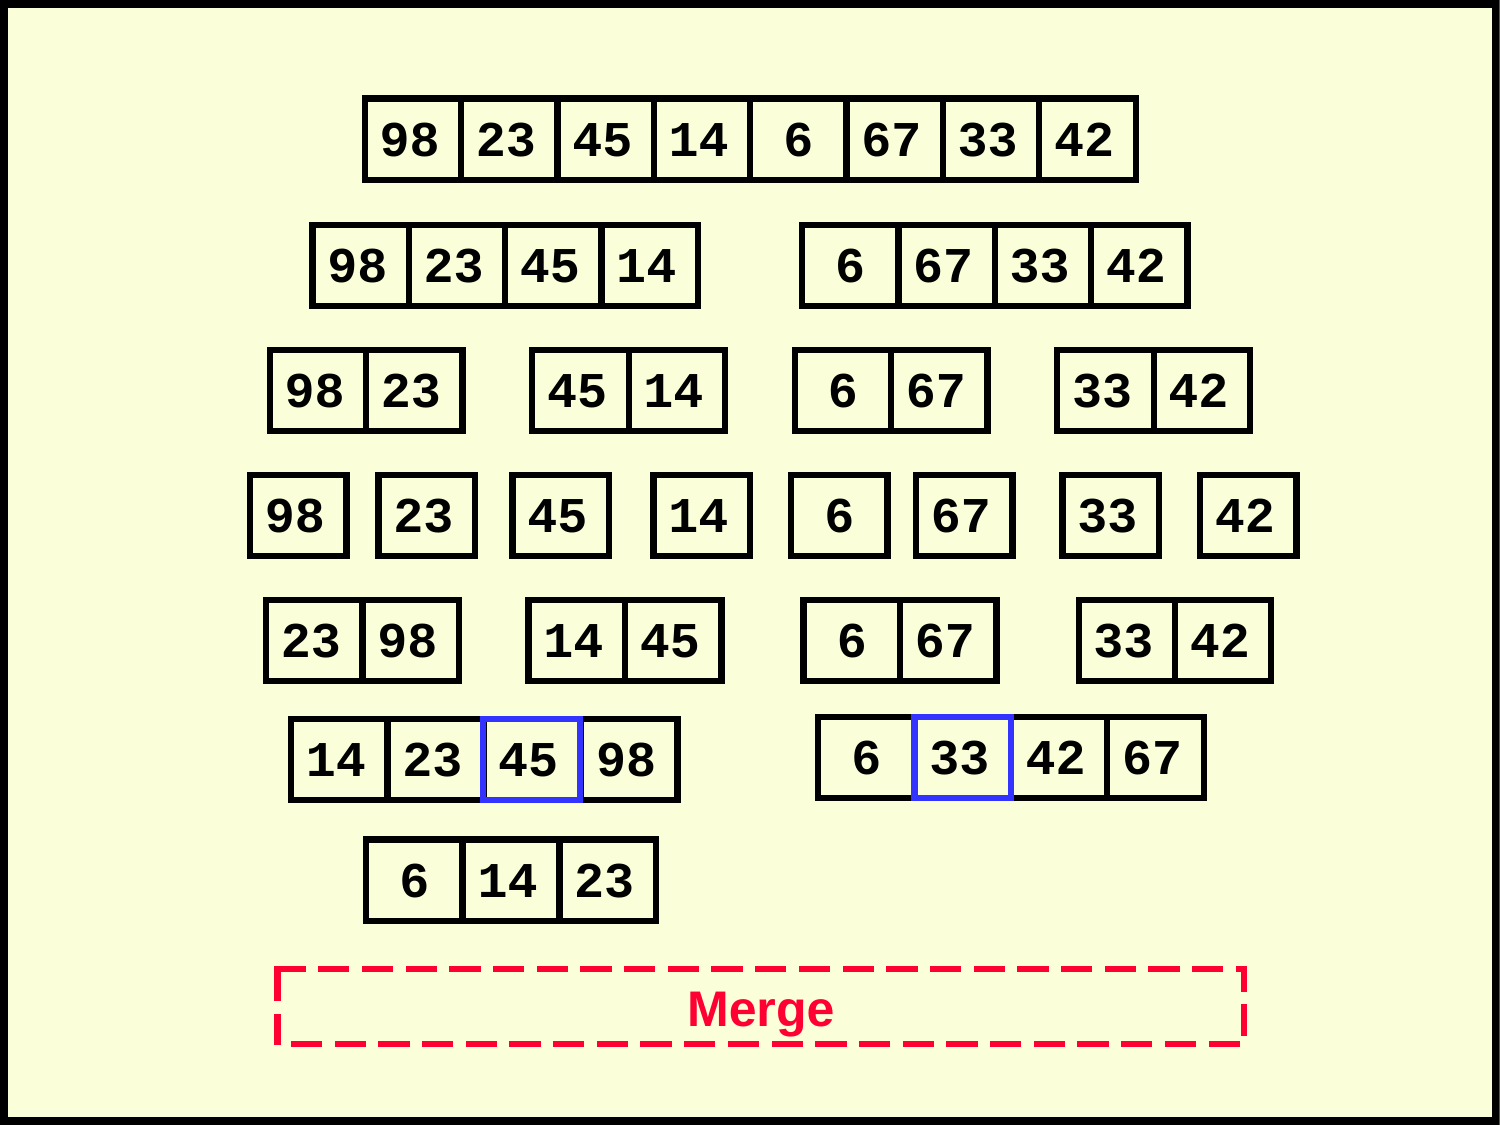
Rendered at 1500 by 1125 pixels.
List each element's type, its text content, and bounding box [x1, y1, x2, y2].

text_box 23 [378, 474, 475, 557]
text_box 42 [1039, 98, 1136, 180]
text_box Merge [277, 968, 1244, 1045]
text_box 45 [532, 350, 628, 432]
text_box 6 [803, 600, 901, 682]
text_box 42 [1153, 350, 1251, 432]
text_box 45 [506, 224, 601, 307]
text_box 98 [269, 350, 367, 432]
text_box 6 [802, 224, 899, 307]
text_box 67 [892, 350, 988, 432]
text_box 42 [1091, 224, 1188, 307]
text_box 98 [364, 98, 462, 180]
text_box 33 [1057, 350, 1153, 432]
text_box 45 [558, 98, 653, 180]
text_box 33 [942, 98, 1039, 180]
text_box 67 [916, 474, 1013, 557]
text_box 6 [366, 839, 462, 921]
text_box 14 [601, 224, 698, 307]
text_box 14 [462, 839, 559, 921]
text_box 23 [367, 350, 463, 432]
text_box 14 [528, 600, 625, 682]
text_box 33 [1062, 474, 1159, 557]
text_box 45 [512, 474, 609, 557]
text_box 33 [914, 716, 1012, 798]
text_box 33 [1078, 600, 1176, 682]
text_box 23 [266, 600, 362, 682]
text_box 98 [362, 600, 459, 682]
text_box 14 [291, 718, 387, 801]
text_box 14 [653, 474, 751, 557]
text_box 67 [847, 98, 942, 180]
text_box 14 [628, 350, 726, 432]
text_box 67 [899, 224, 994, 307]
text_box 98 [249, 474, 347, 557]
text_box 14 [653, 98, 750, 180]
text_box 42 [1200, 474, 1297, 557]
text_box 23 [559, 839, 656, 921]
text_box 42 [1176, 600, 1272, 682]
text_box 23 [462, 98, 558, 180]
text_box 45 [483, 718, 580, 801]
text_box 6 [794, 350, 892, 432]
text_box 6 [750, 98, 847, 180]
text_box 67 [1107, 716, 1204, 798]
text_box 67 [901, 600, 997, 682]
text_box 98 [312, 224, 409, 307]
text_box 33 [994, 224, 1091, 307]
text_box 98 [581, 718, 678, 801]
text_box 42 [1012, 716, 1107, 798]
text_box 23 [409, 224, 506, 307]
text_box 45 [625, 600, 722, 682]
text_box 6 [818, 716, 914, 798]
text_box 6 [791, 474, 888, 557]
text_box 23 [387, 718, 483, 801]
